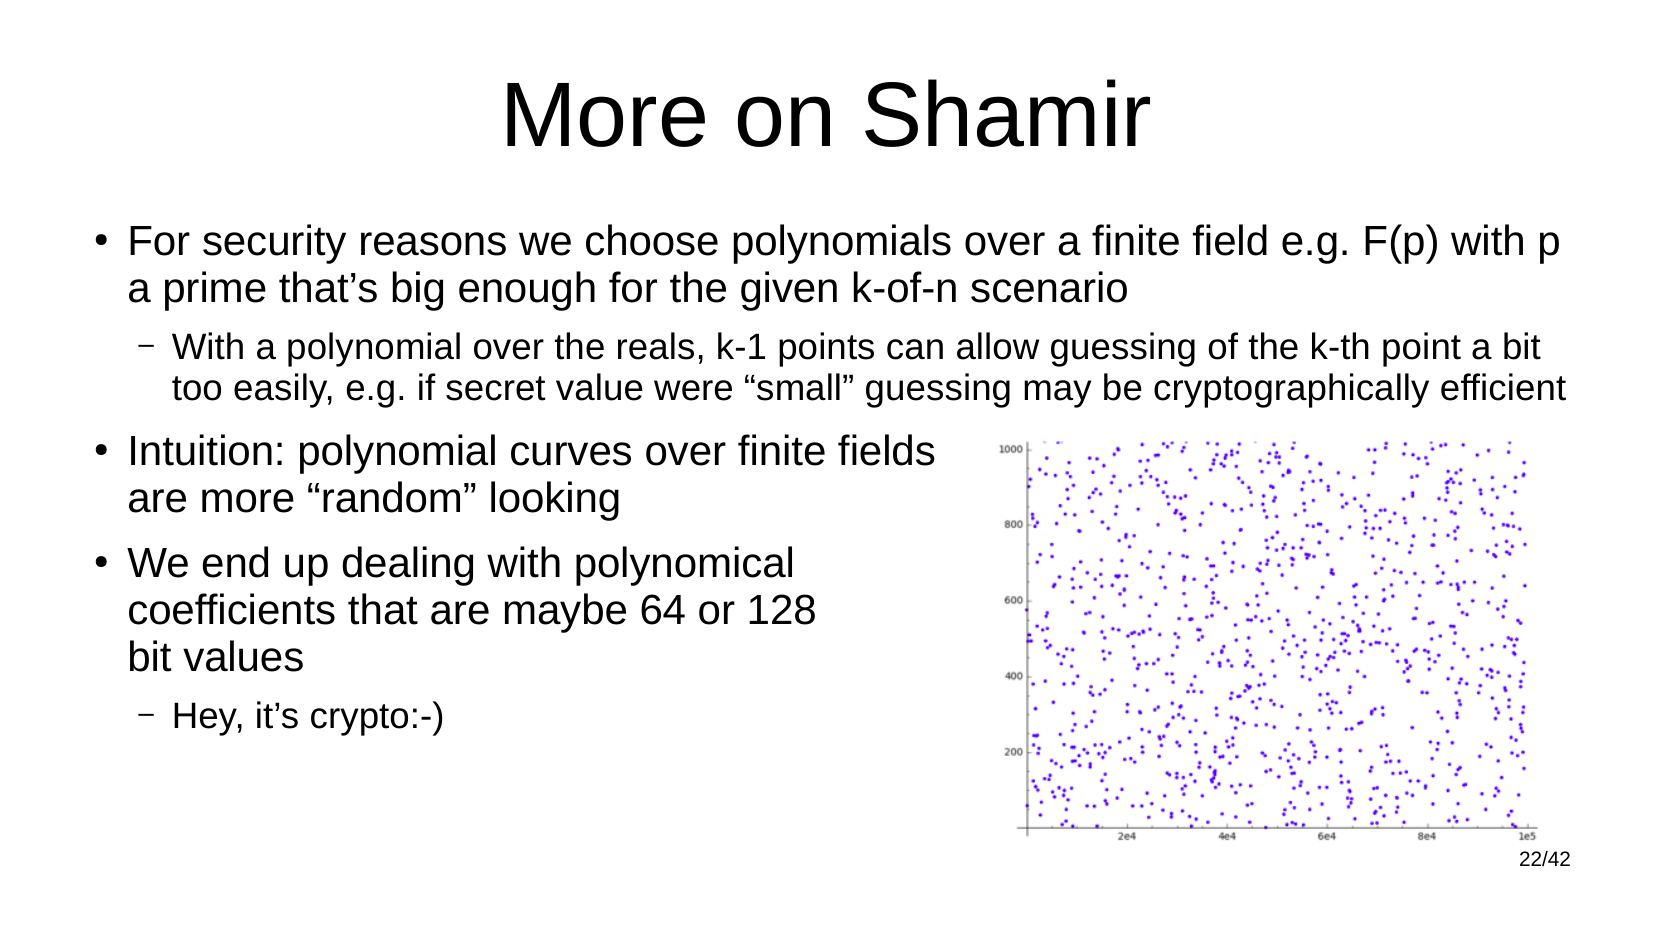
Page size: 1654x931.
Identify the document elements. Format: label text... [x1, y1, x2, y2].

title More on Shamir [82, 37, 1571, 193]
picture [991, 435, 1544, 849]
list For security reasons we choose polynomials over a finite field e.g. F(p) with p a prime that’s big enough for the given k-of-n scenario With a polynomial over the reals, k-1 points can allow guessing of the k-th point a bit too easily, e.g. if secret value were “small” guessing may be cryptographically efficient Intuition: polynomial curves over finite fields are more “random” looking We end up dealing with polynomical coefficients that are maybe 64 or 128 bit values Hey, it’s crypto:-) [82, 217, 1571, 758]
